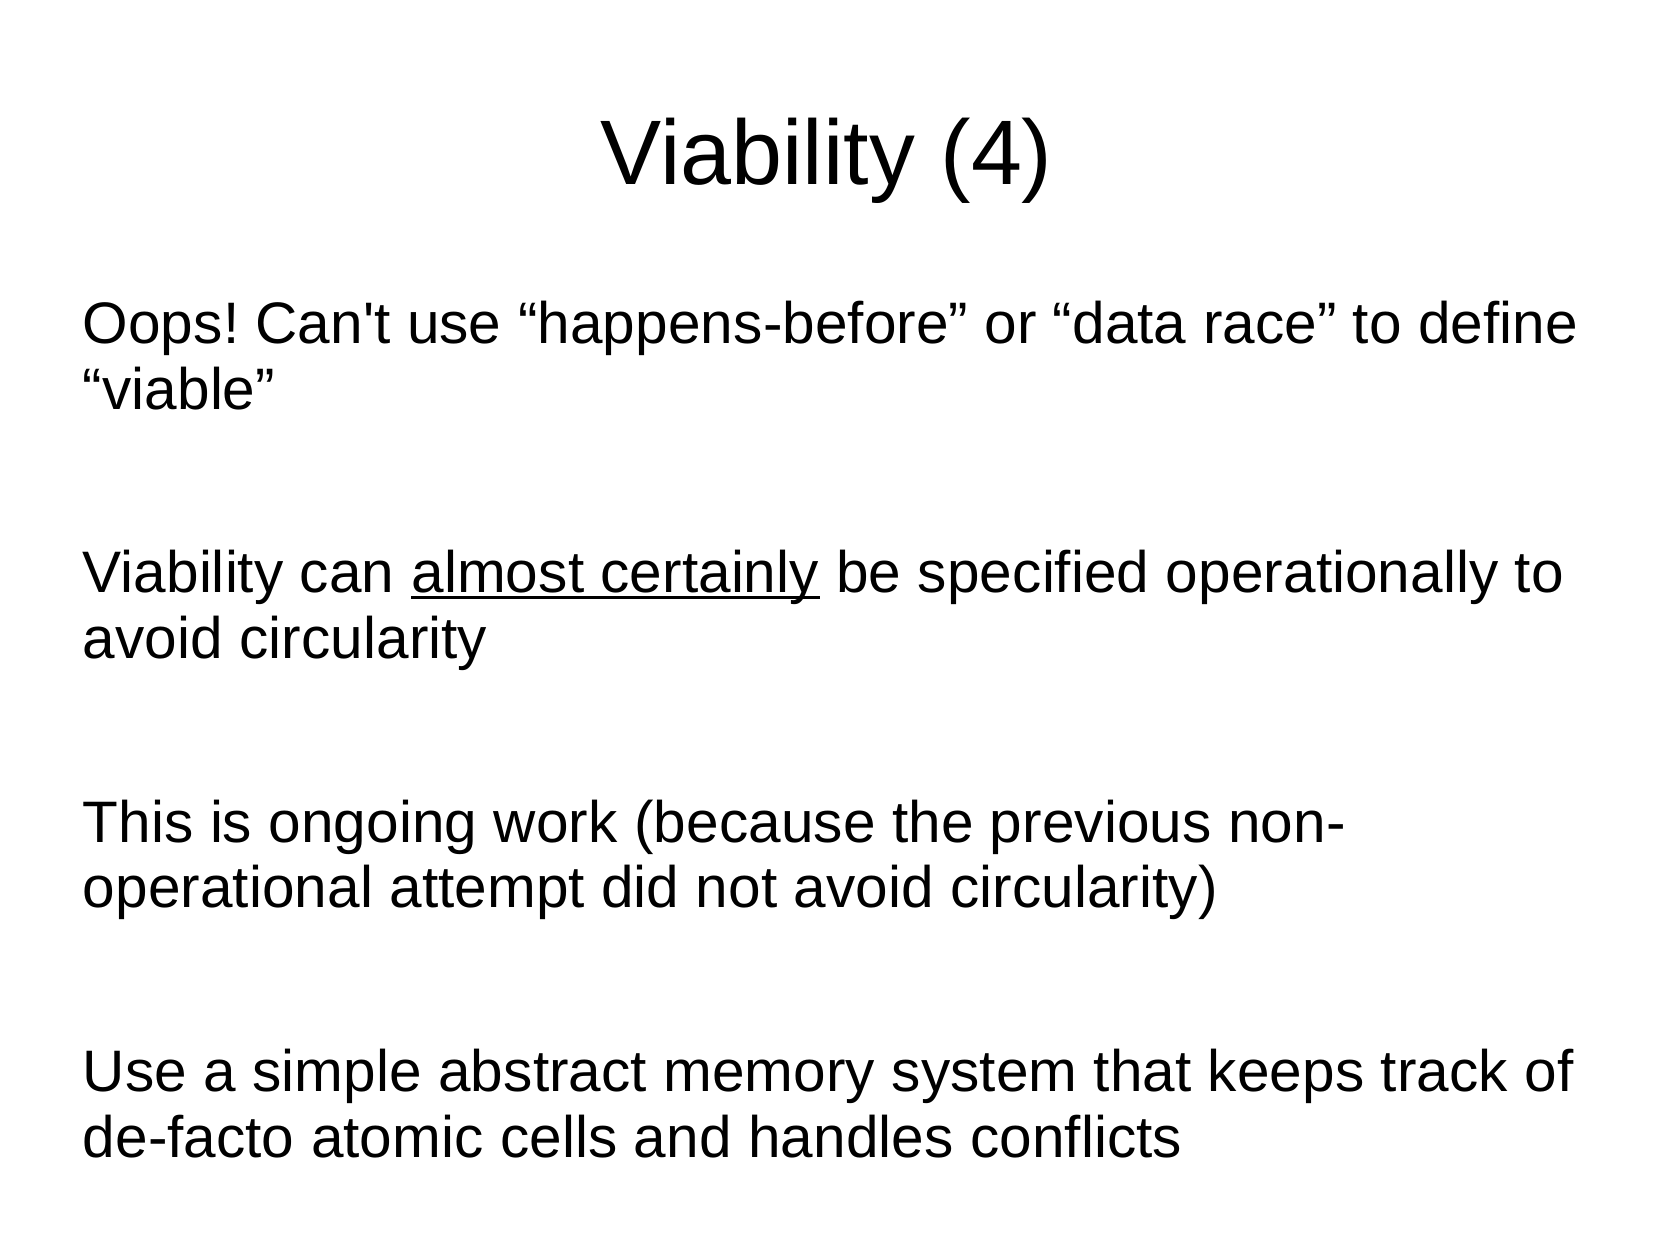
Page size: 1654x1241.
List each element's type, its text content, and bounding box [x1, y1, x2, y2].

list Oops! Can't use “happens-before” or “data race” to define “viable” Viability can almost certainly be specified operationally to avoid circularity This is ongoing work (because the previous non-operational attempt did not avoid circularity) Use a simple abstract memory system that keeps track of de-facto atomic cells and handles conflicts [82, 290, 1606, 1171]
title Viability (4) [82, 49, 1571, 257]
